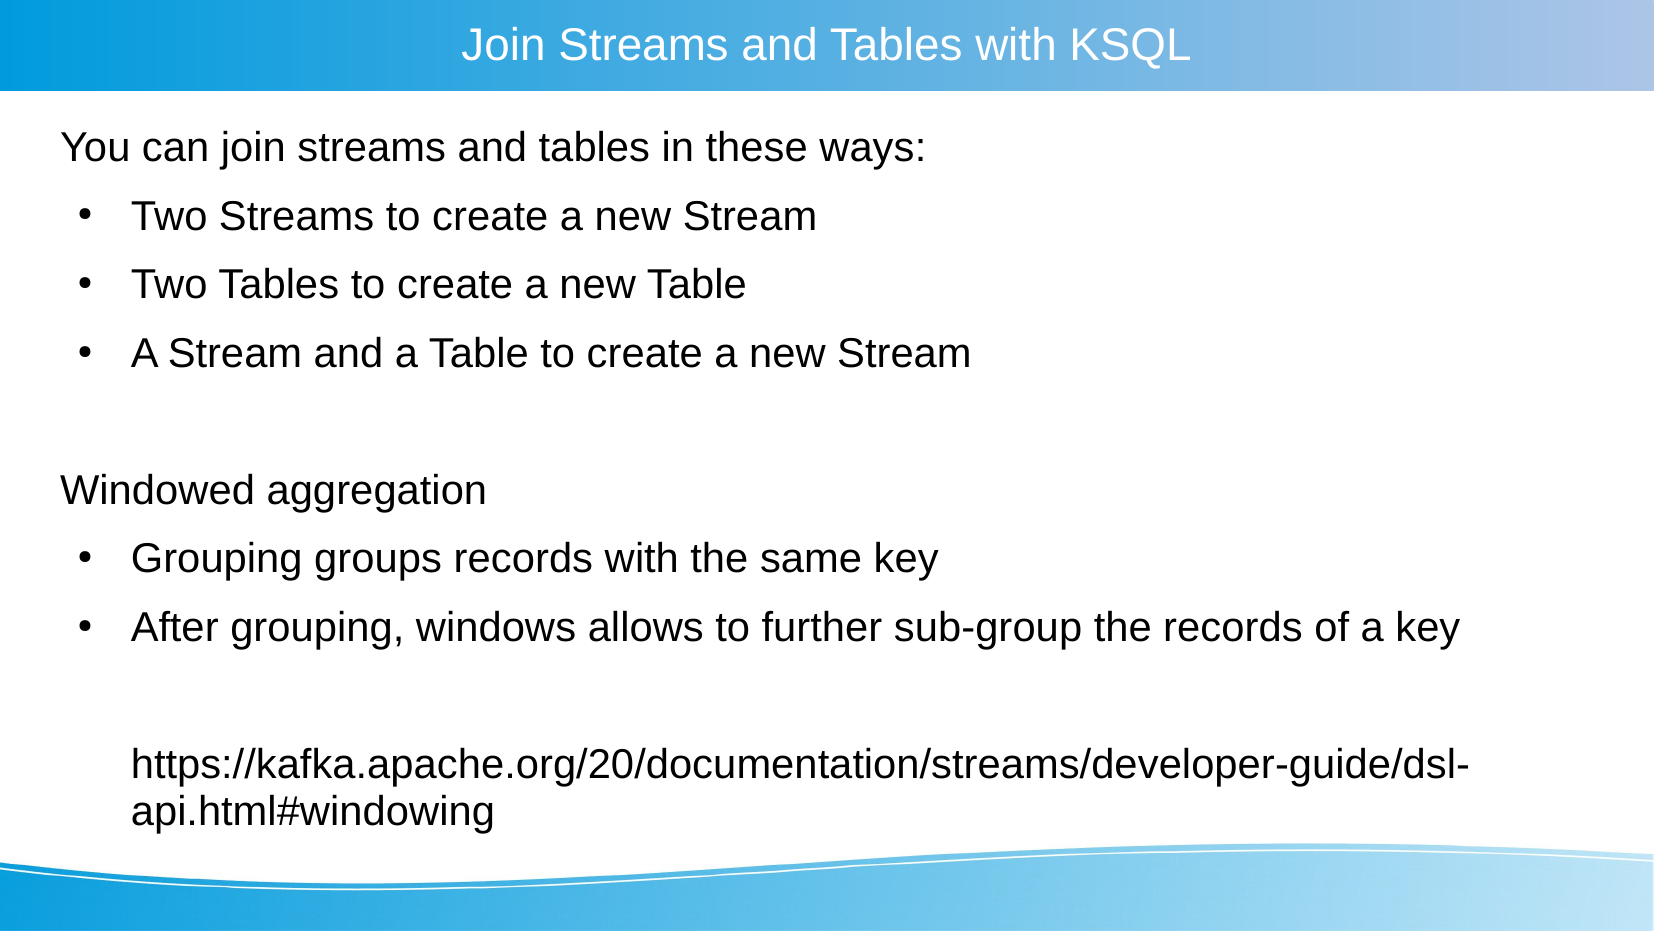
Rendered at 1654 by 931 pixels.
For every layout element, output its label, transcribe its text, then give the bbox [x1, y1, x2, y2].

picture [0, 843, 1654, 931]
title Join Streams and Tables with KSQL [82, 5, 1571, 85]
list You can join streams and tables in these ways: Two Streams to create a new Stream Two Tables to create a new Table A Stream and a Table to create a new Stream Windowed aggregation Grouping groups records with the same key After grouping, windows allows to further sub-group the records of a key https://kafka.apache.org/20/documentation/streams/developer-guide/dsl-api.html#windowing [60, 123, 1591, 833]
